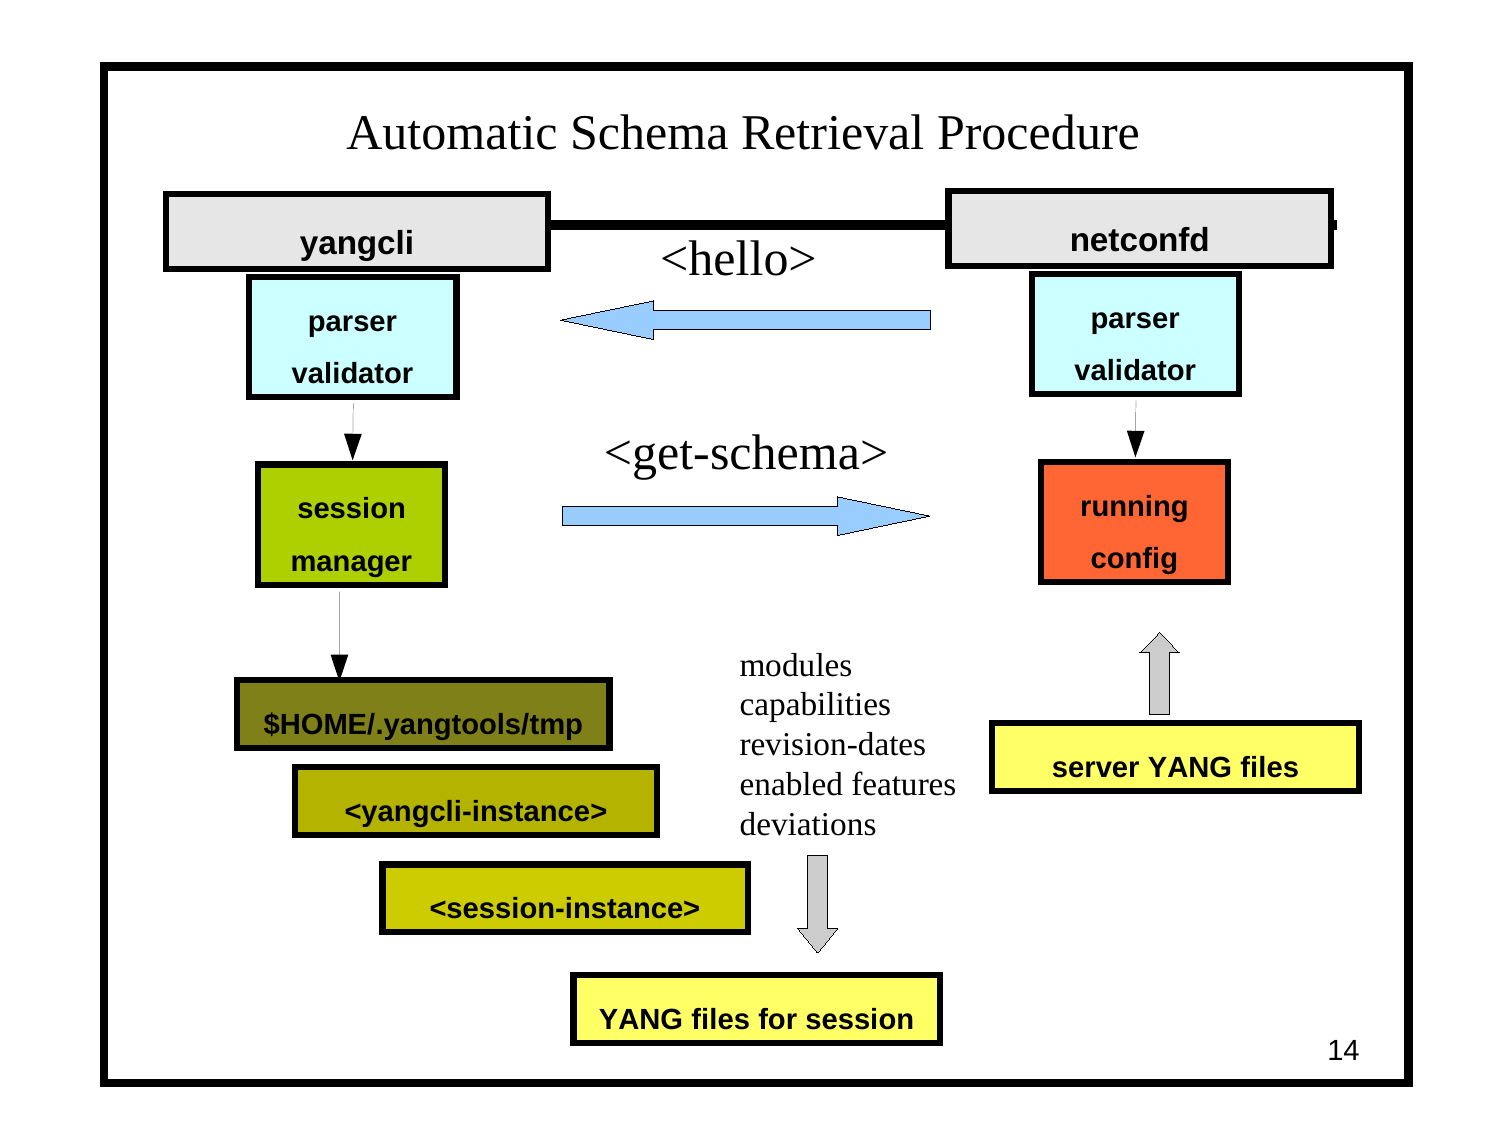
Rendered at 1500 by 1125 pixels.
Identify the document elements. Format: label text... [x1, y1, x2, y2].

text_box session manager [258, 464, 446, 585]
text_box Automatic Schema Retrieval Procedure [331, 92, 1156, 168]
text_box <get-schema> [589, 412, 904, 488]
text_box modules capabilities revision-dates enabled features deviations [724, 635, 972, 850]
text_box [562, 496, 930, 536]
text_box [797, 855, 838, 953]
text_box YANG files for session [573, 975, 941, 1044]
text_box <hello> [645, 217, 832, 293]
text_box <yangcli-instance> [295, 767, 657, 835]
text_box $HOME/.yangtools/tmp [237, 680, 610, 748]
text_box running config [1040, 461, 1228, 582]
text_box parser validator [248, 276, 457, 398]
text_box parser validator [1031, 273, 1240, 395]
text_box yangcli [165, 193, 549, 270]
text_box netconfd [948, 190, 1332, 267]
text_box <session-instance> [382, 864, 748, 933]
text_box server YANG files [992, 723, 1359, 791]
text_box [560, 300, 931, 340]
text_box [1139, 632, 1180, 715]
